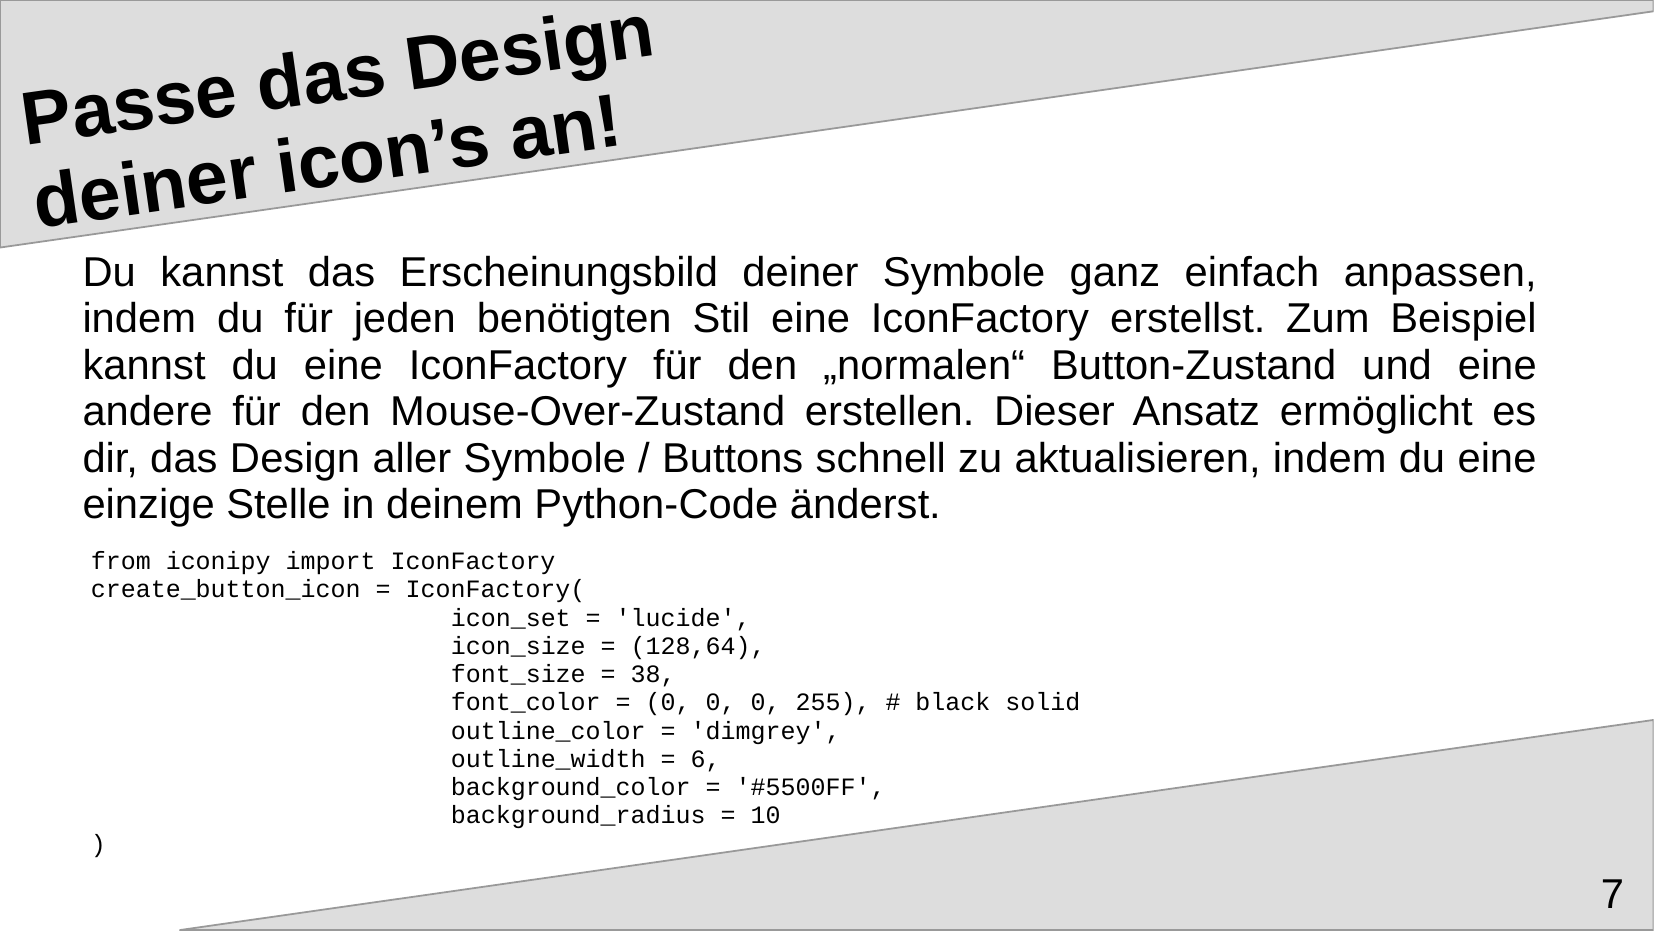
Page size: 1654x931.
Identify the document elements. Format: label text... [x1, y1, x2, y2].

title Passe das Design deiner icon’s an! [16, 0, 1502, 245]
list Du kannst das Erscheinungsbild deiner Symbole ganz einfach anpassen, indem du für jeden benötigten Stil eine IconFactory erstellst. Zum Beispiel kannst du eine IconFactory für den „normalen“ Button-Zustand und eine andere für den Mouse-Over-Zustand erstellen. Dieser Ansatz ermöglicht es dir, das Design aller Symbole / Buttons schnell zu aktualisieren, indem du eine einzige Stelle in deinem Python-Code änderst. [82, 248, 1538, 789]
text_box from iconipy import IconFactory create_button_icon = IconFactory( icon_set = 'lucide', icon_size = (128,64), font_size = 38, font_color = (0, 0, 0, 255), # black solid outline_color = 'dimgrey', outline_width = 6, background_color = '#5500FF', background_radius = 10 ) [76, 541, 1134, 815]
